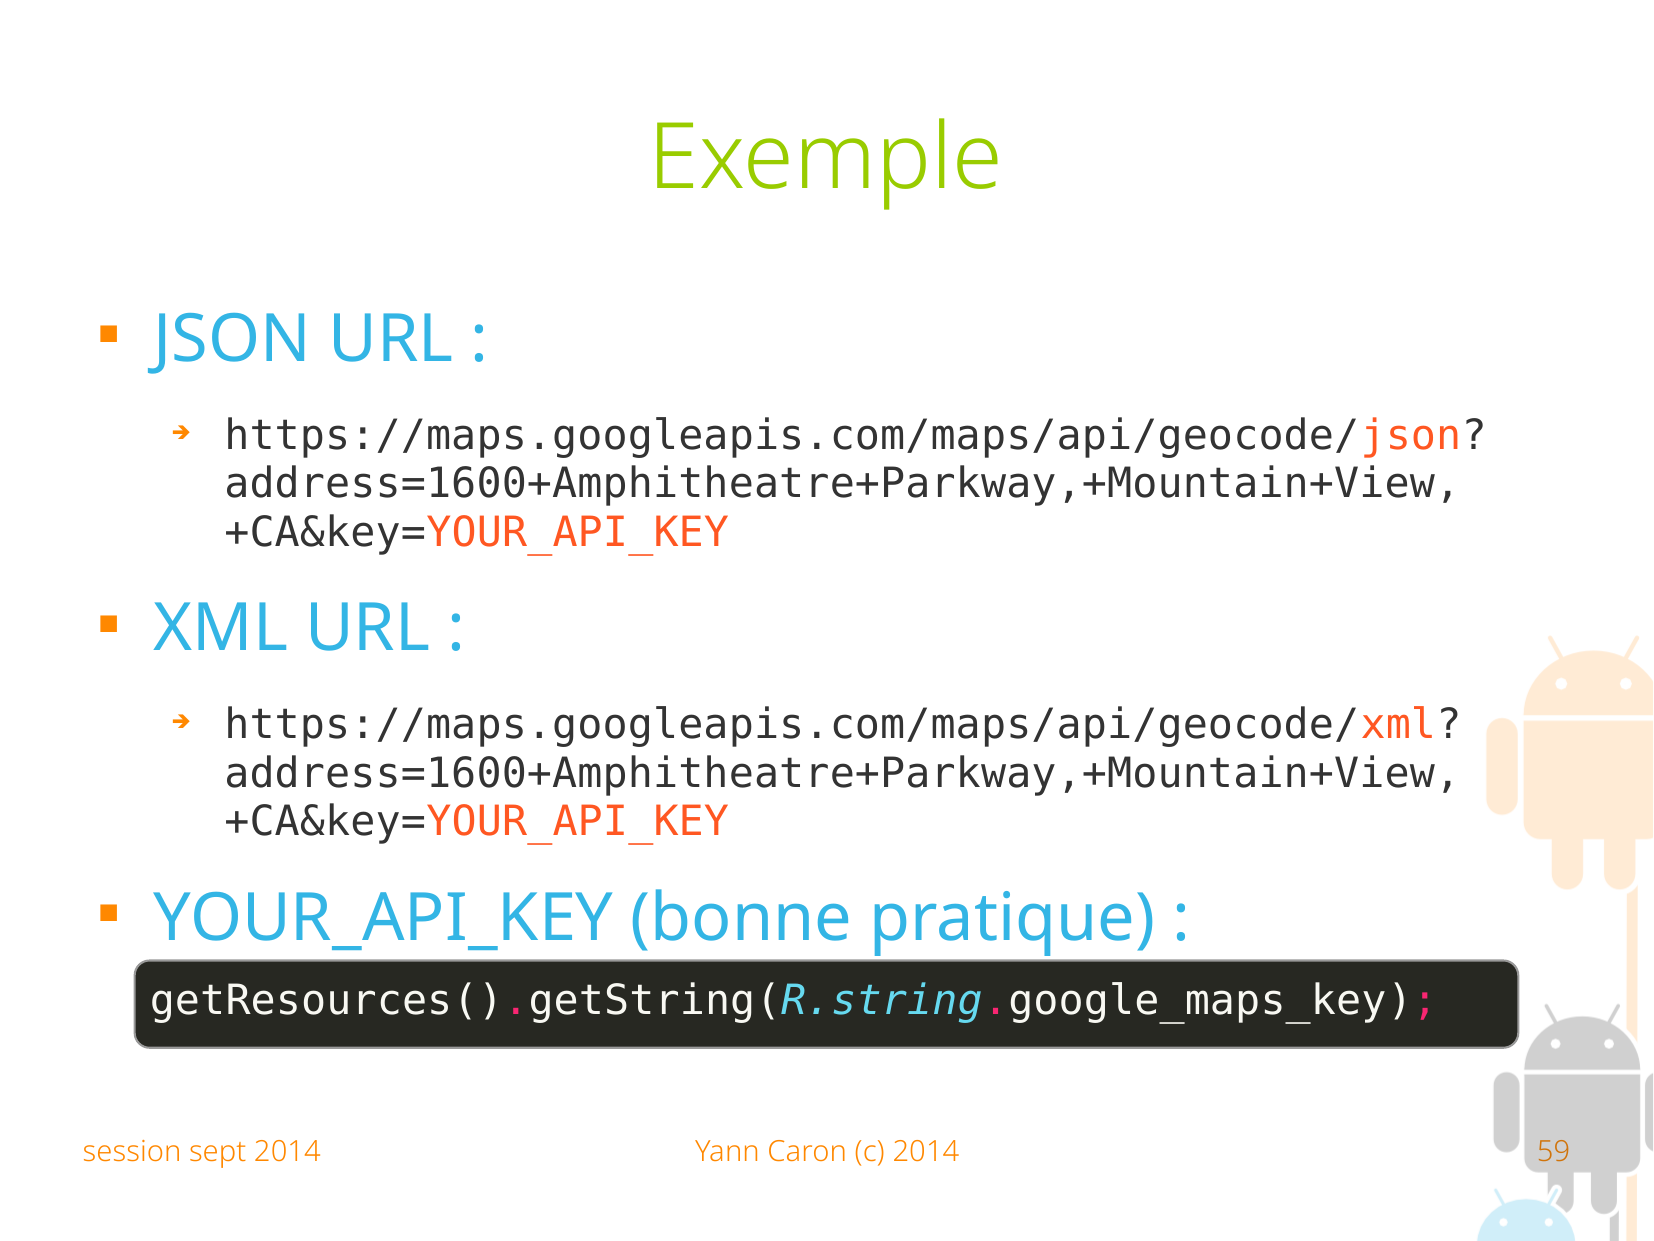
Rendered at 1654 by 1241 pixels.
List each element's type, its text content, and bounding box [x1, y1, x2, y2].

list JSON URL : https://maps.googleapis.com/maps/api/geocode/json?address=1600+Amphitheatre+Parkway,+Mountain+View,+CA&key=YOUR_API_KEY XML URL : https://maps.googleapis.com/maps/api/geocode/xml?address=1600+Amphitheatre+Parkway,+Mountain+View,+CA&key=YOUR_API_KEY YOUR_API_KEY (bonne pratique) : [82, 290, 1571, 1010]
title Exemple [82, 49, 1571, 257]
text_box getResources().getString(R.string.google_maps_key); [134, 960, 1519, 1048]
picture [240, 423, 1654, 1241]
